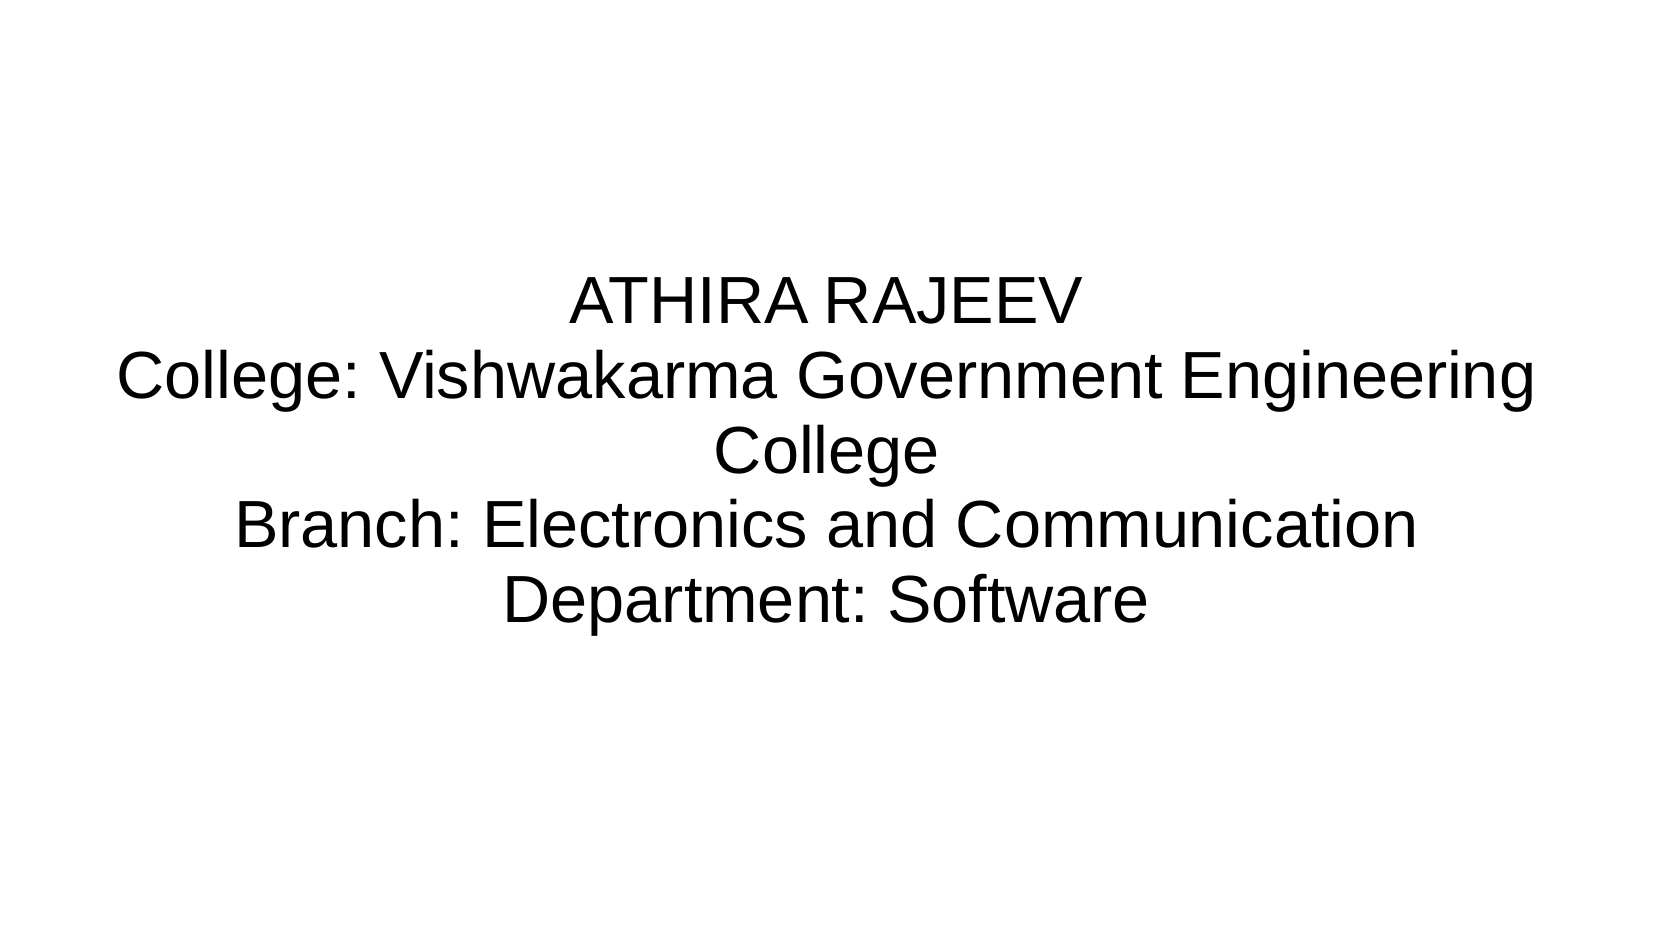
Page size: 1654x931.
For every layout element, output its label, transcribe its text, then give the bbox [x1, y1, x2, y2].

subtitle ATHIRA RAJEEV College: Vishwakarma Government Engineering College Branch: Electronics and Communication Department: Software [0, 0, 1654, 901]
